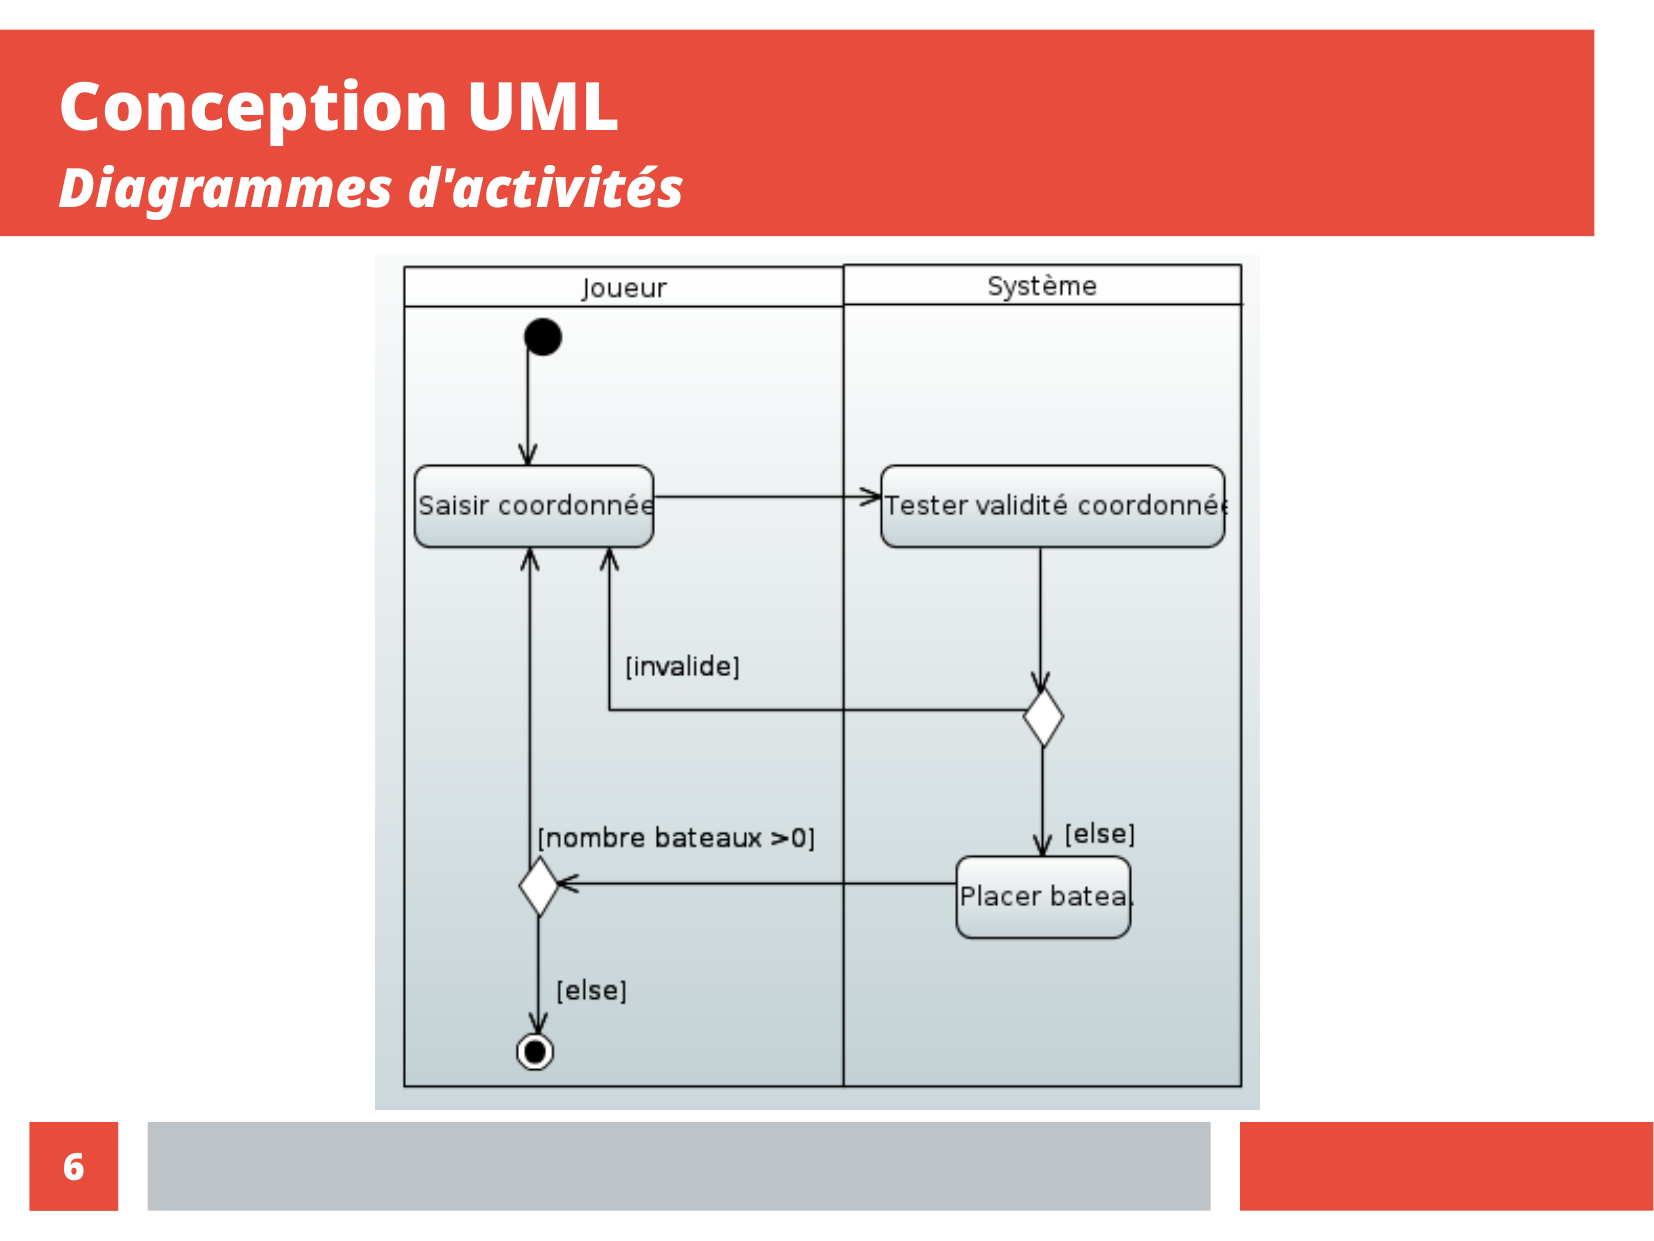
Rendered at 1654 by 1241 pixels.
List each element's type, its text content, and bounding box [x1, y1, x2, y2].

title Conception UML Diagrammes d'activités [59, 59, 1595, 207]
picture [375, 255, 1261, 1110]
